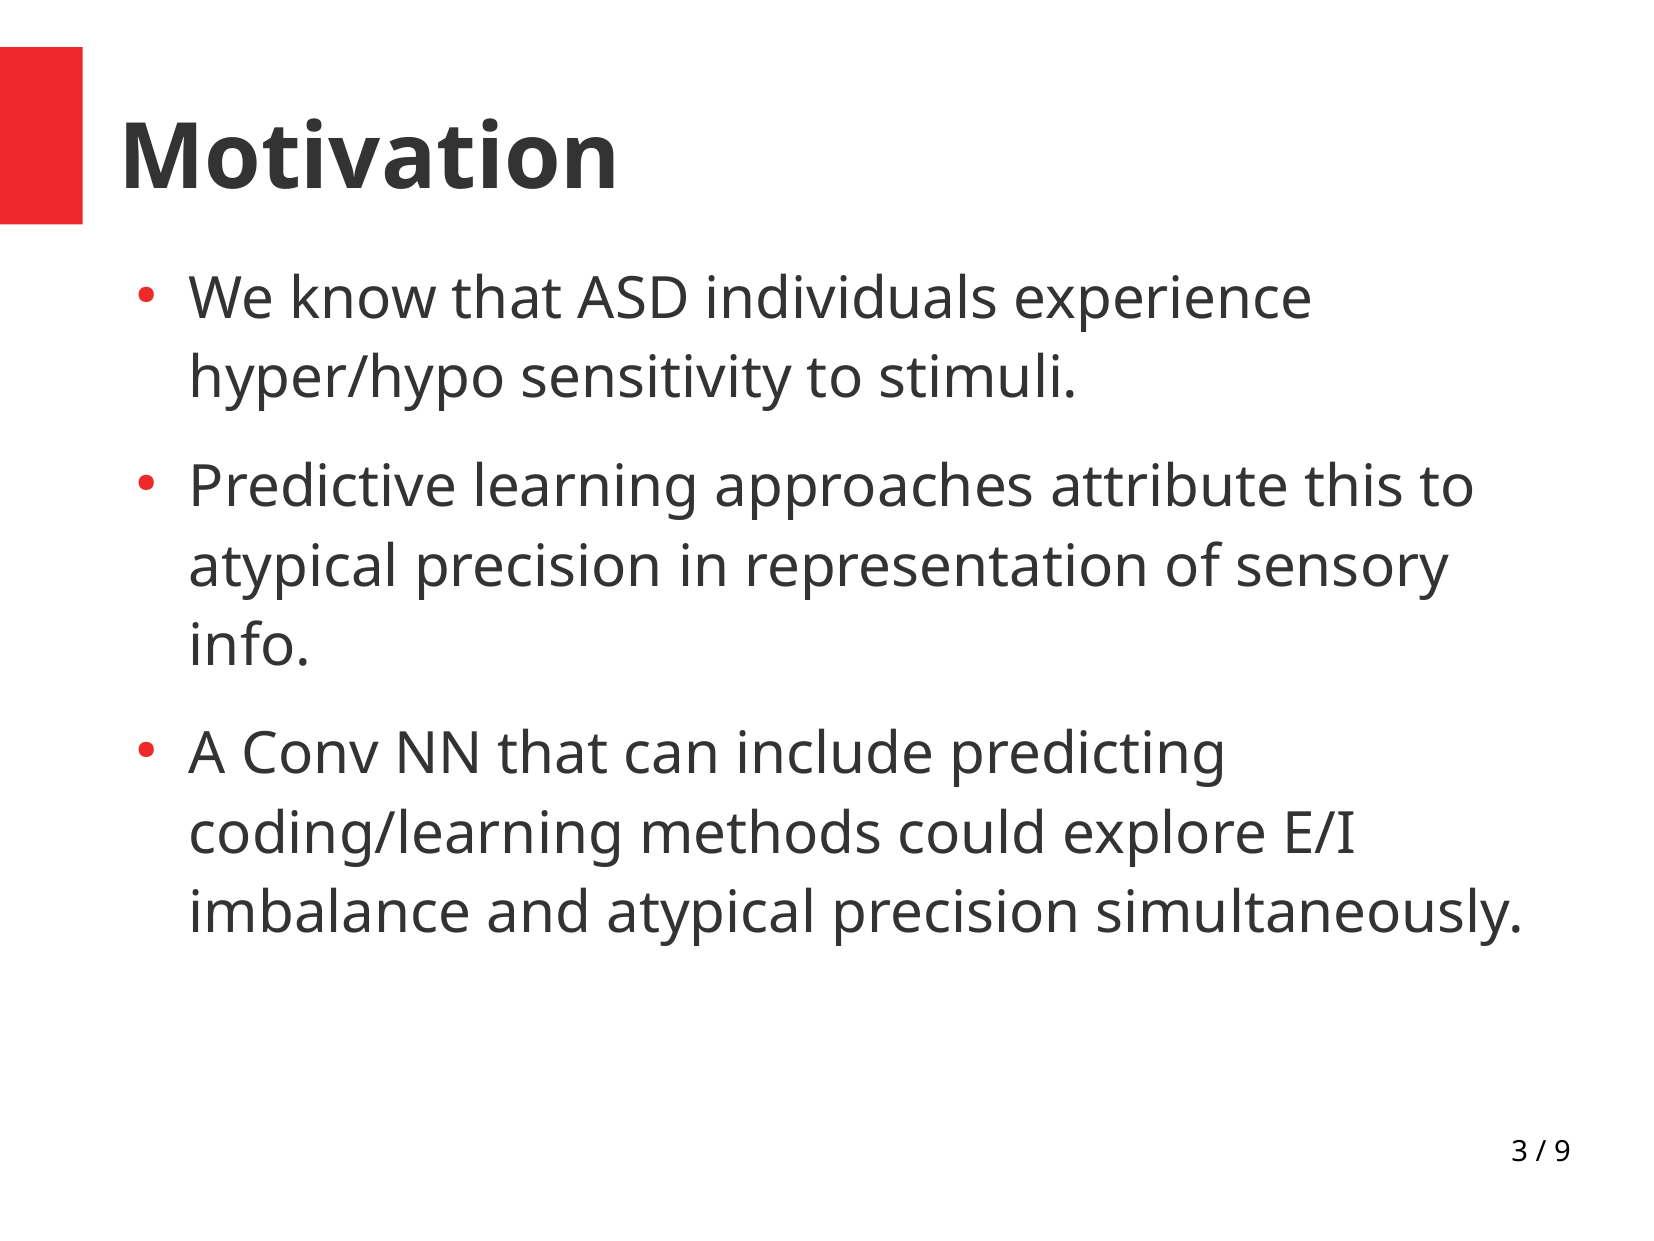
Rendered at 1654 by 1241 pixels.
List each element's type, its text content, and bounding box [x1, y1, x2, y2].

title Motivation [118, 49, 1571, 257]
list We know that ASD individuals experience hyper/hypo sensitivity to stimuli. Predictive learning approaches attribute this to atypical precision in representation of sensory info. A Conv NN that can include predicting coding/learning methods could explore E/I imbalance and atypical precision simultaneously. [118, 256, 1536, 1099]
